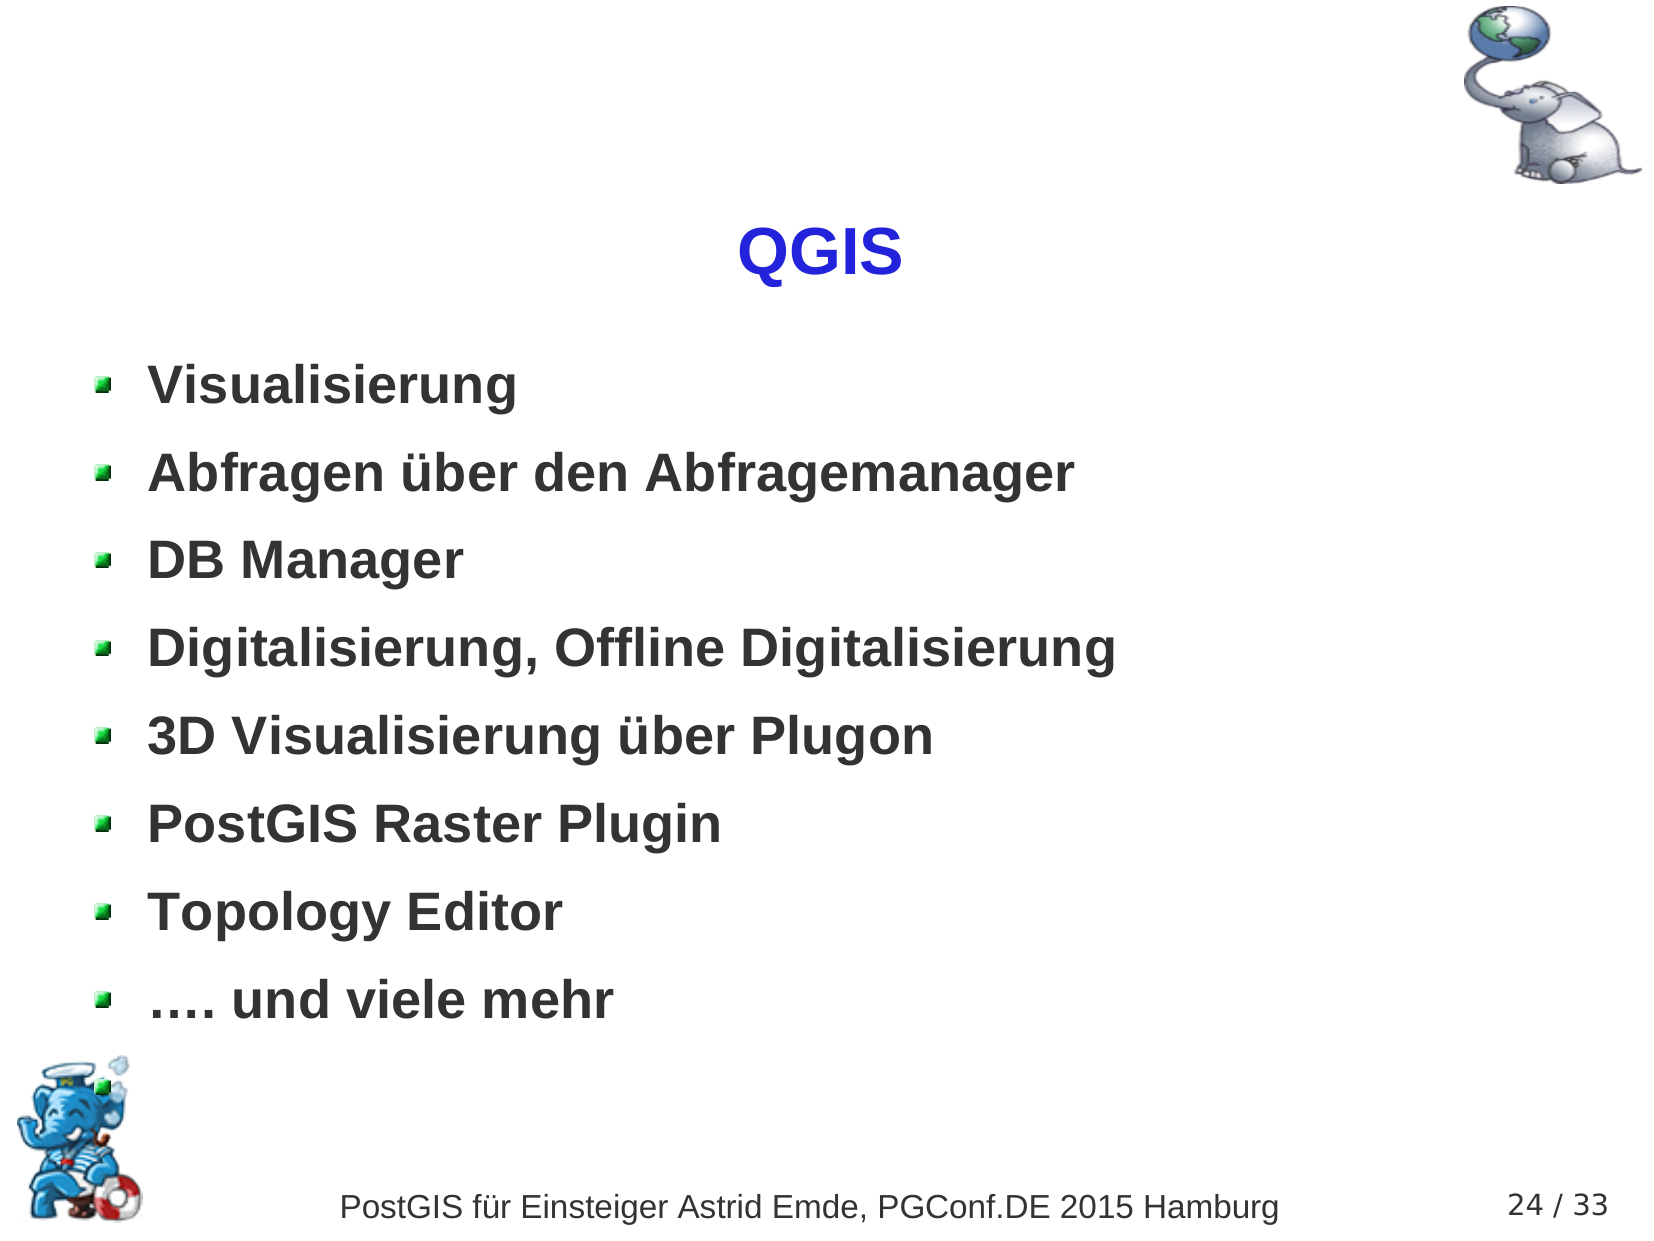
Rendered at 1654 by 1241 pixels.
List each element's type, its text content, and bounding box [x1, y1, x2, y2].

picture [1464, 6, 1642, 184]
title QGIS [76, 177, 1565, 325]
picture [17, 1055, 143, 1223]
list Visualisierung Abfragen über den Abfragemanager DB Manager Digitalisierung, Offline Digitalisierung 3D Visualisierung über Plugon PostGIS Raster Plugin Topology Editor …. und viele mehr [76, 354, 1565, 1204]
